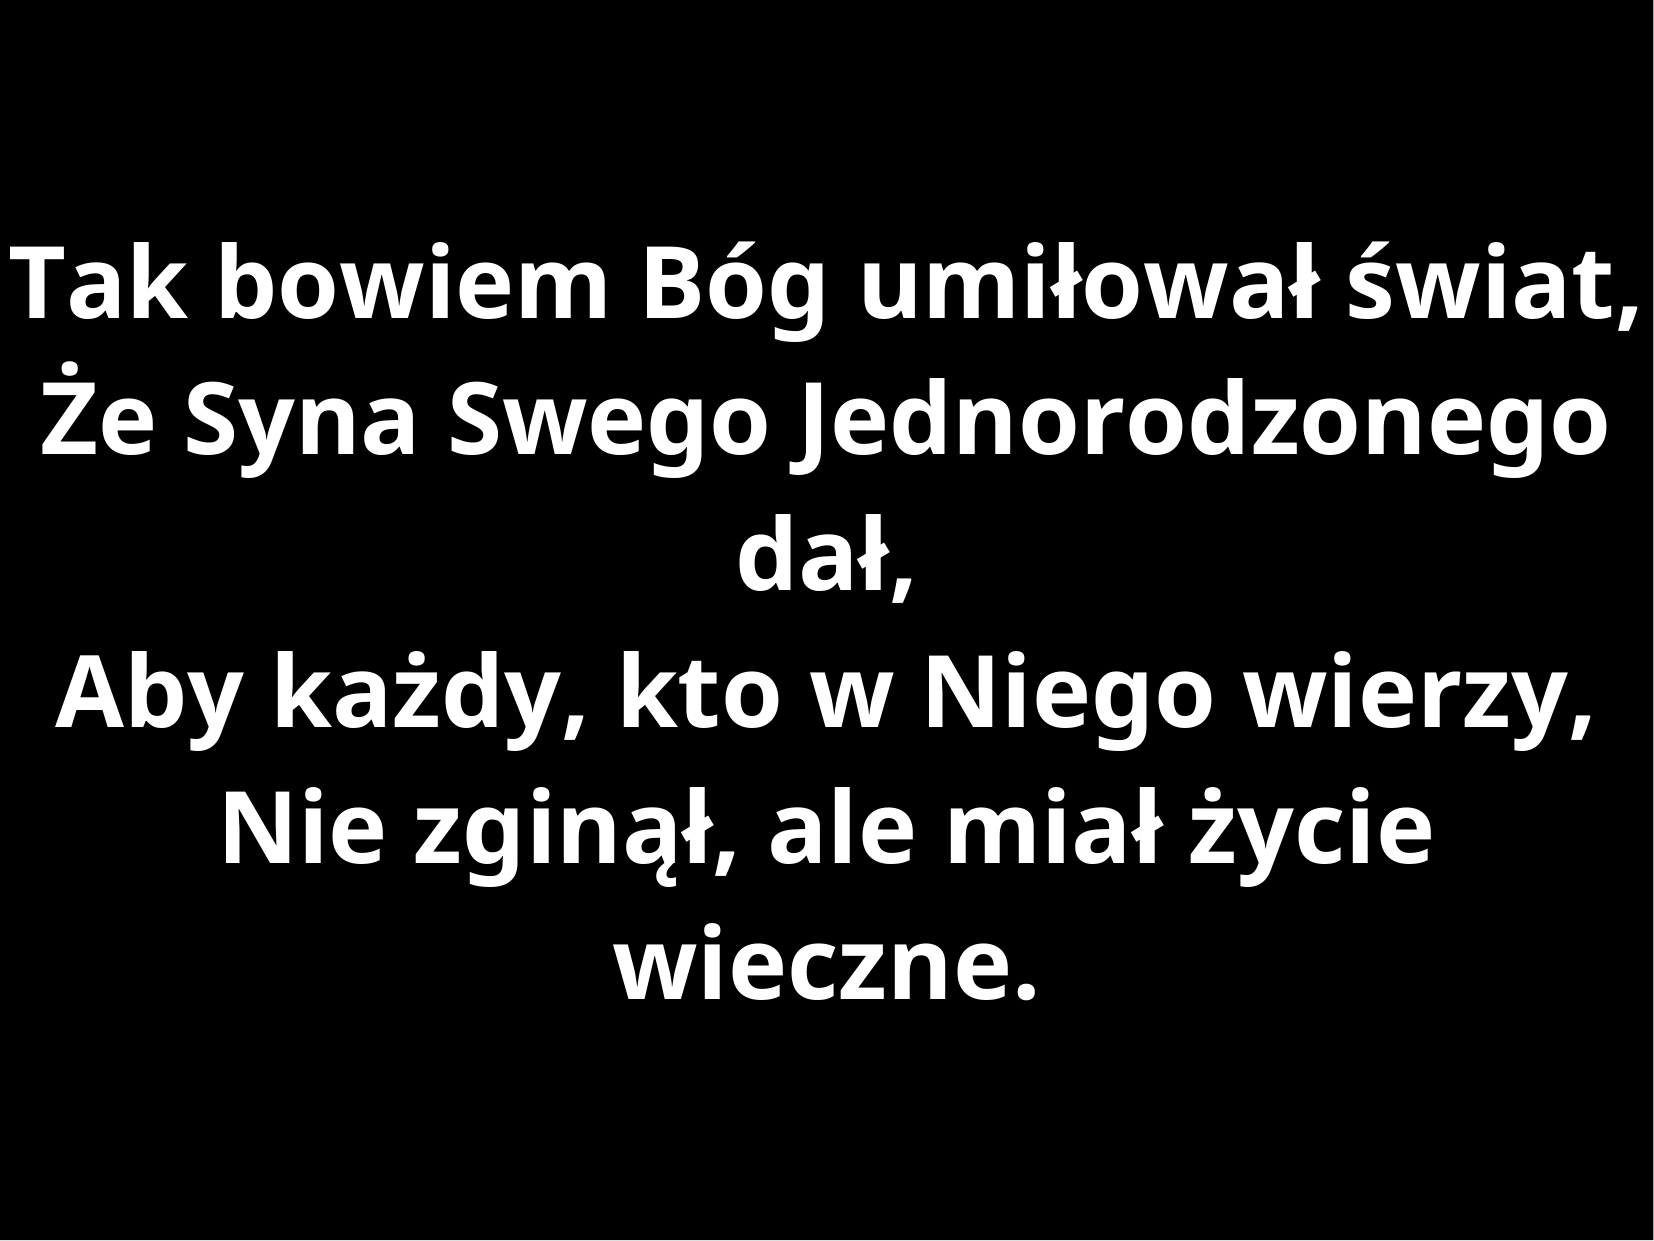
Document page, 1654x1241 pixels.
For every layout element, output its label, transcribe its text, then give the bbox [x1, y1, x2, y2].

title Tak bowiem Bóg umiłował świat, Że Syna Swego Jednorodzonego dał, Aby każdy, kto w Niego wierzy, Nie zginął, ale miał życie wieczne. [0, 0, 1654, 1241]
